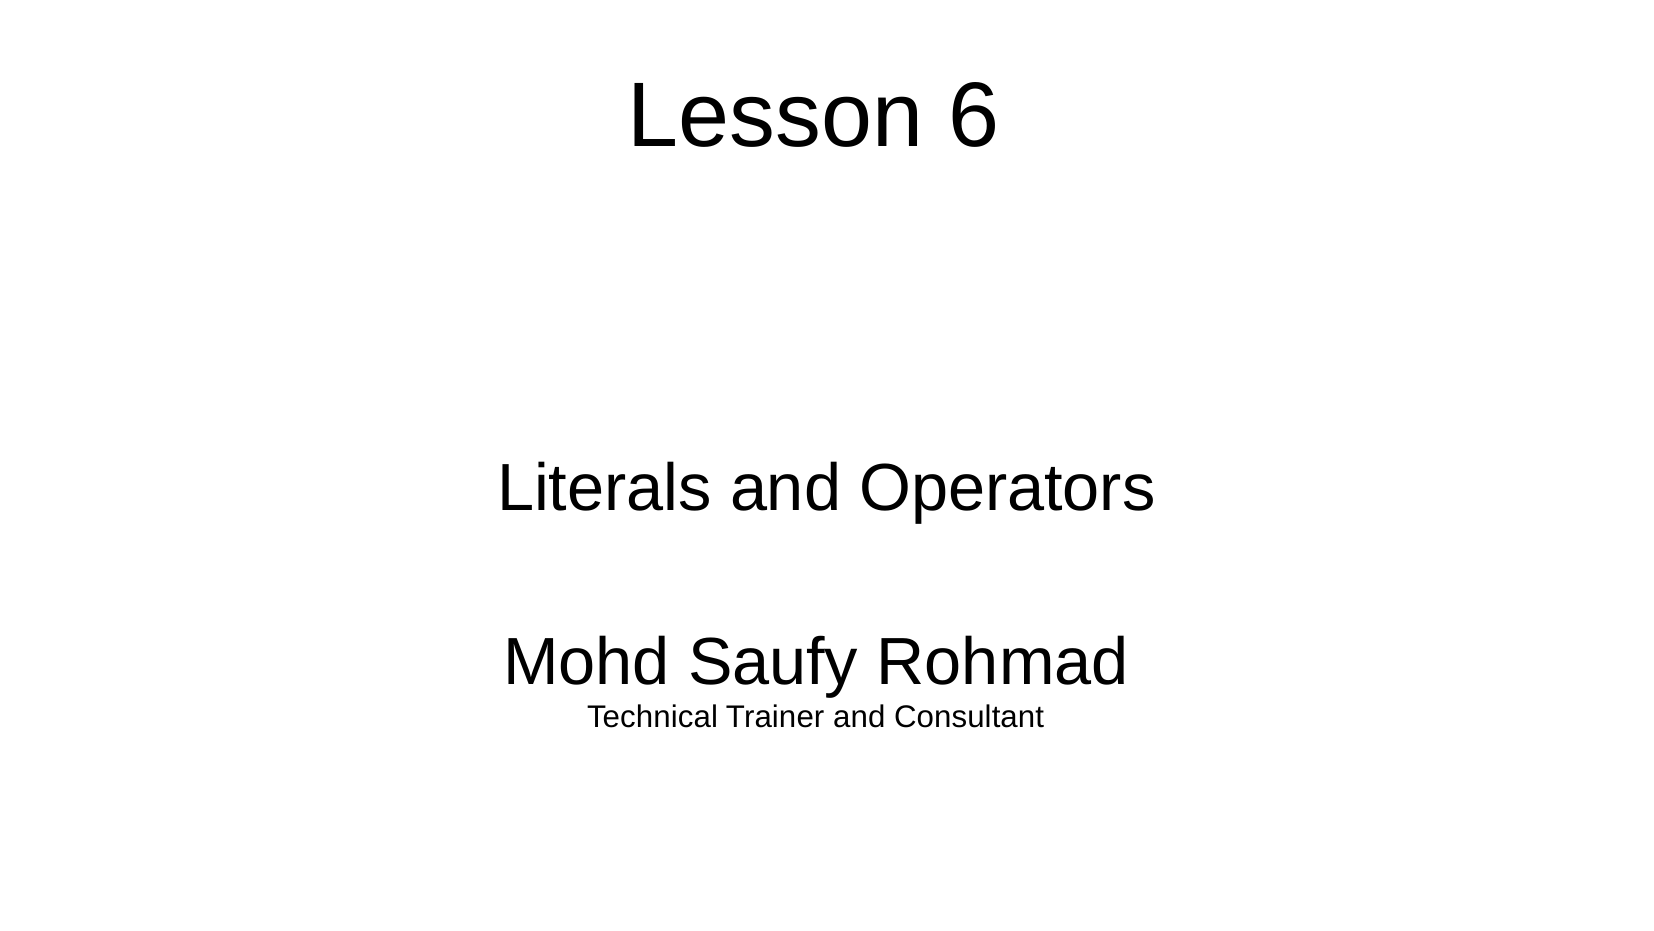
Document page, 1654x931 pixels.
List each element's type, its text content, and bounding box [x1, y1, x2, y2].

title Lesson 6 [82, 37, 1571, 193]
text_box Mohd Saufy Rohmad Technical Trainer and Consultant [71, 615, 1561, 743]
subtitle Literals and Operators [82, 217, 1571, 758]
